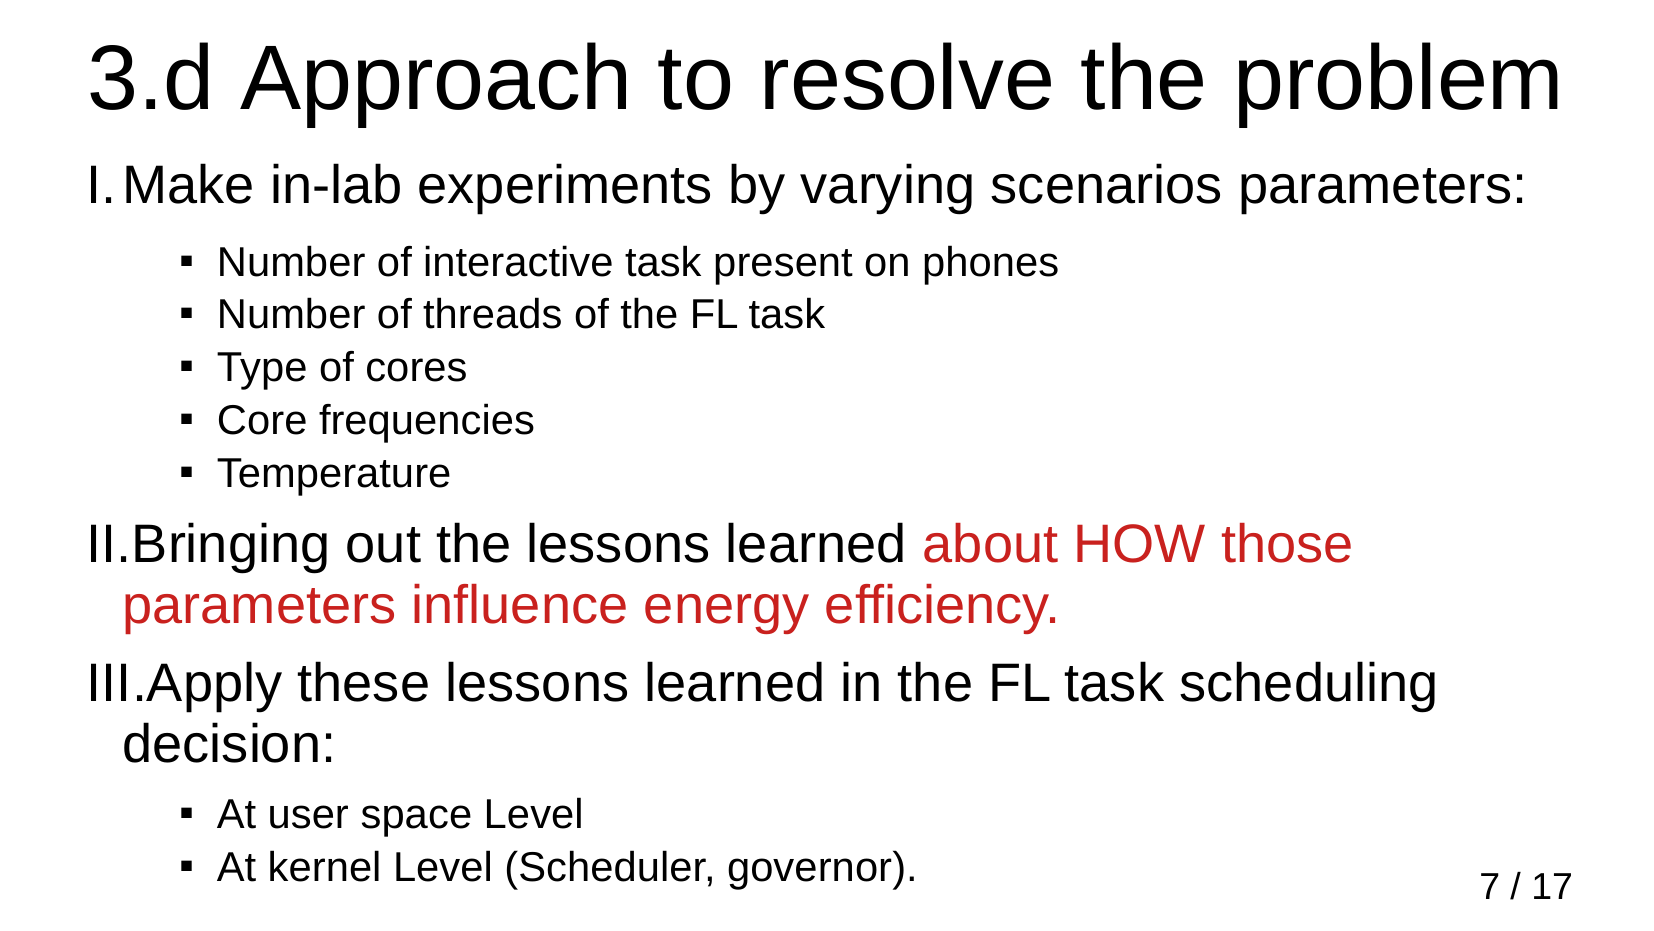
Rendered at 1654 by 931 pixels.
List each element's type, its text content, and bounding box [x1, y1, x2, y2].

subtitle Make in-lab experiments by varying scenarios parameters: Number of interactive task present on phones Number of threads of the FL task Type of cores Core frequencies Temperature Bringing out the lessons learned about HOW those parameters influence energy efficiency. Apply these lessons learned in the FL task scheduling decision: At user space Level At kernel Level (Scheduler, governor). [86, 150, 1576, 895]
text_box 7 / 17 [1464, 858, 1653, 929]
title 3.d Approach to resolve the problem [82, 0, 1571, 156]
